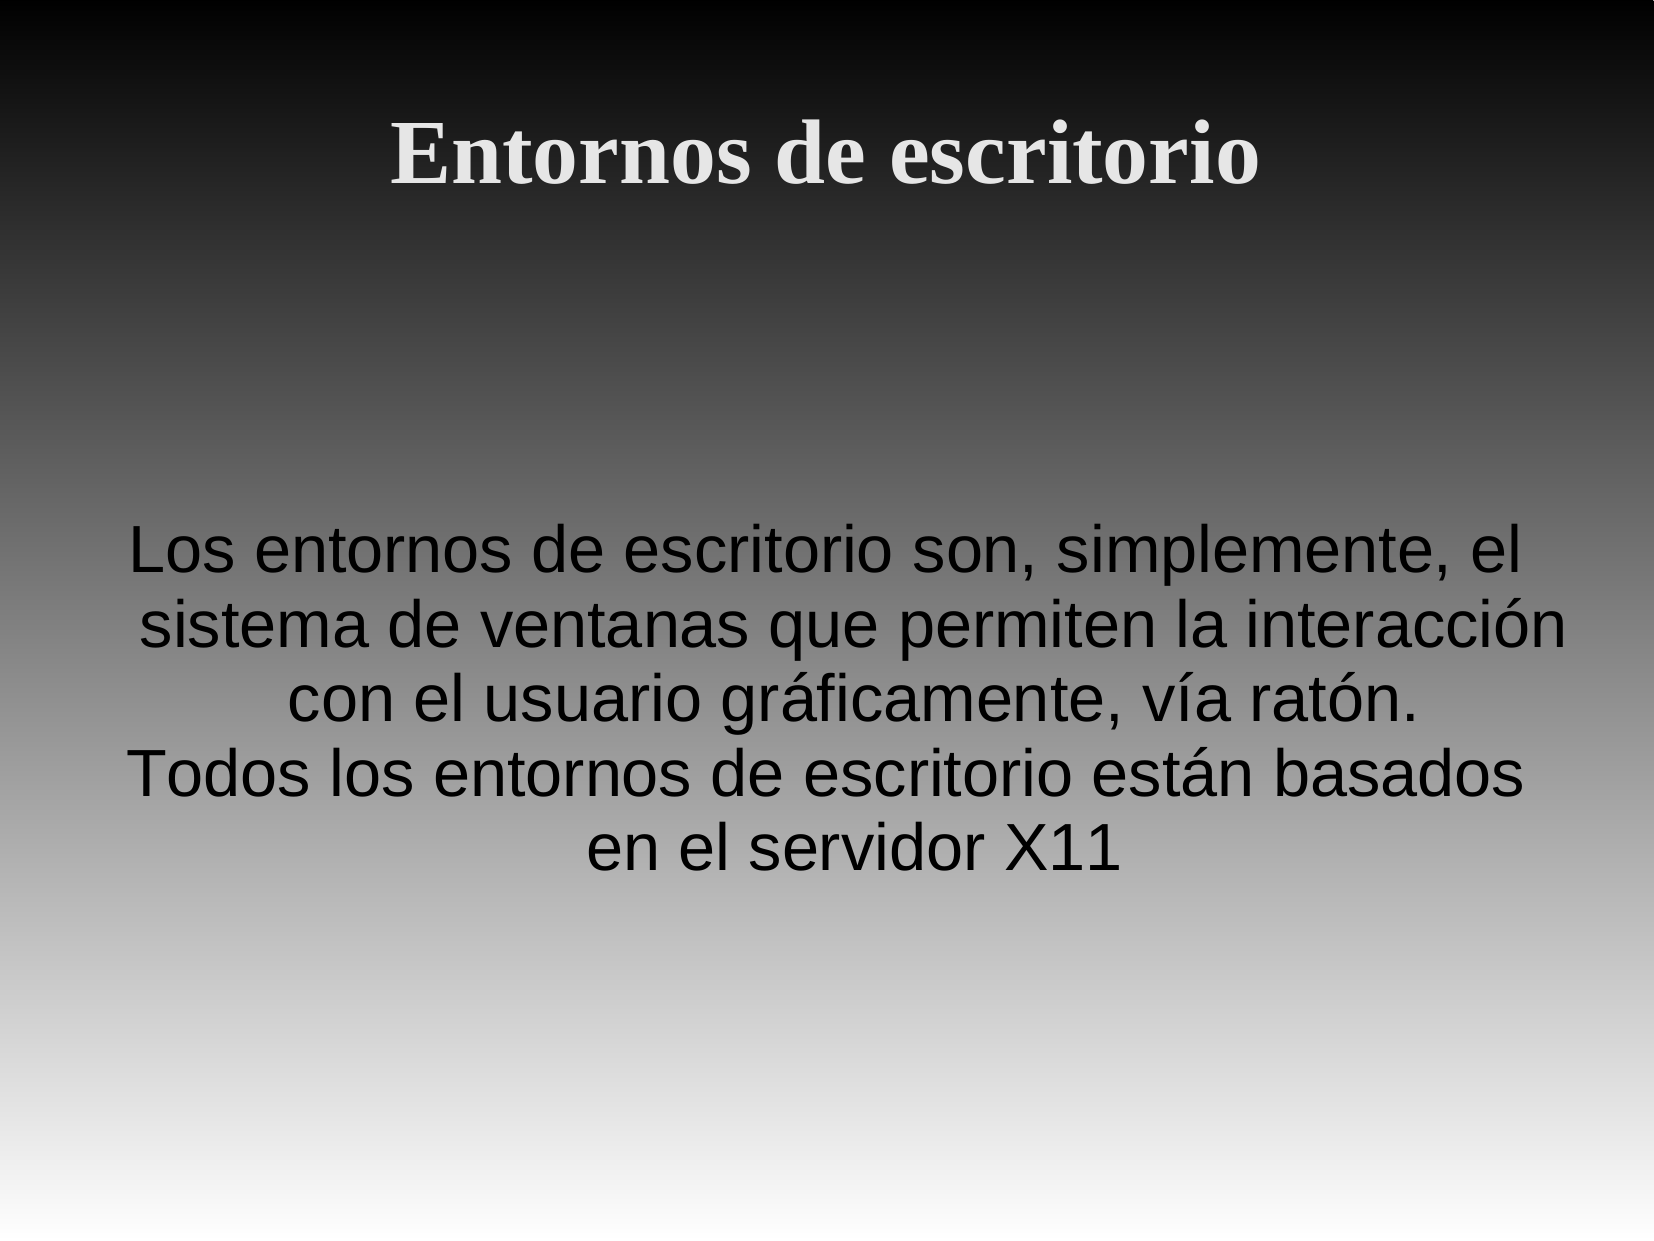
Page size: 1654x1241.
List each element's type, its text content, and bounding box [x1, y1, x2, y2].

title Entornos de escritorio [82, 56, 1571, 249]
subtitle Los entornos de escritorio son, simplemente, el sistema de ventanas que permiten la interacción con el usuario gráficamente, vía ratón. Todos los entornos de escritorio están basados en el servidor X11 [82, 297, 1571, 1102]
